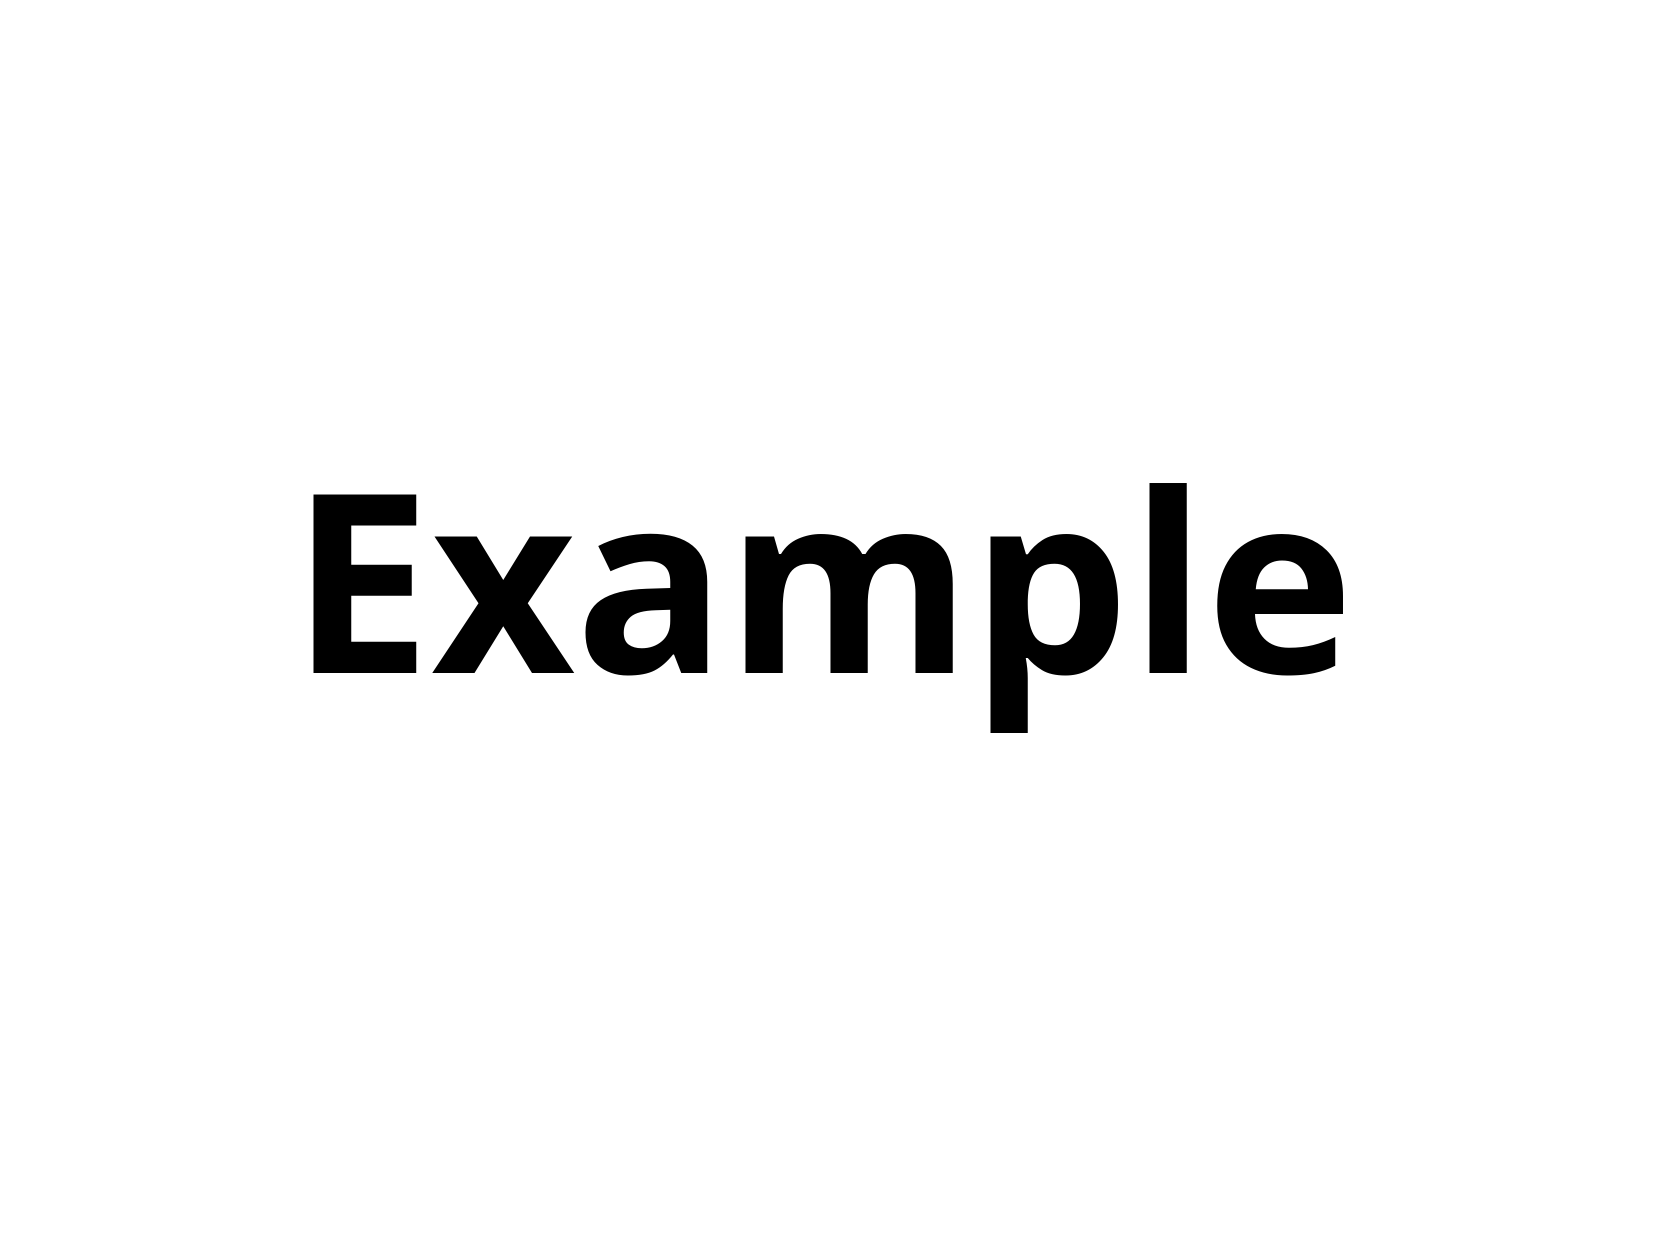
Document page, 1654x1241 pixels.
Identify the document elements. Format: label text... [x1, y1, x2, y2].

title Example [78, 322, 1567, 831]
